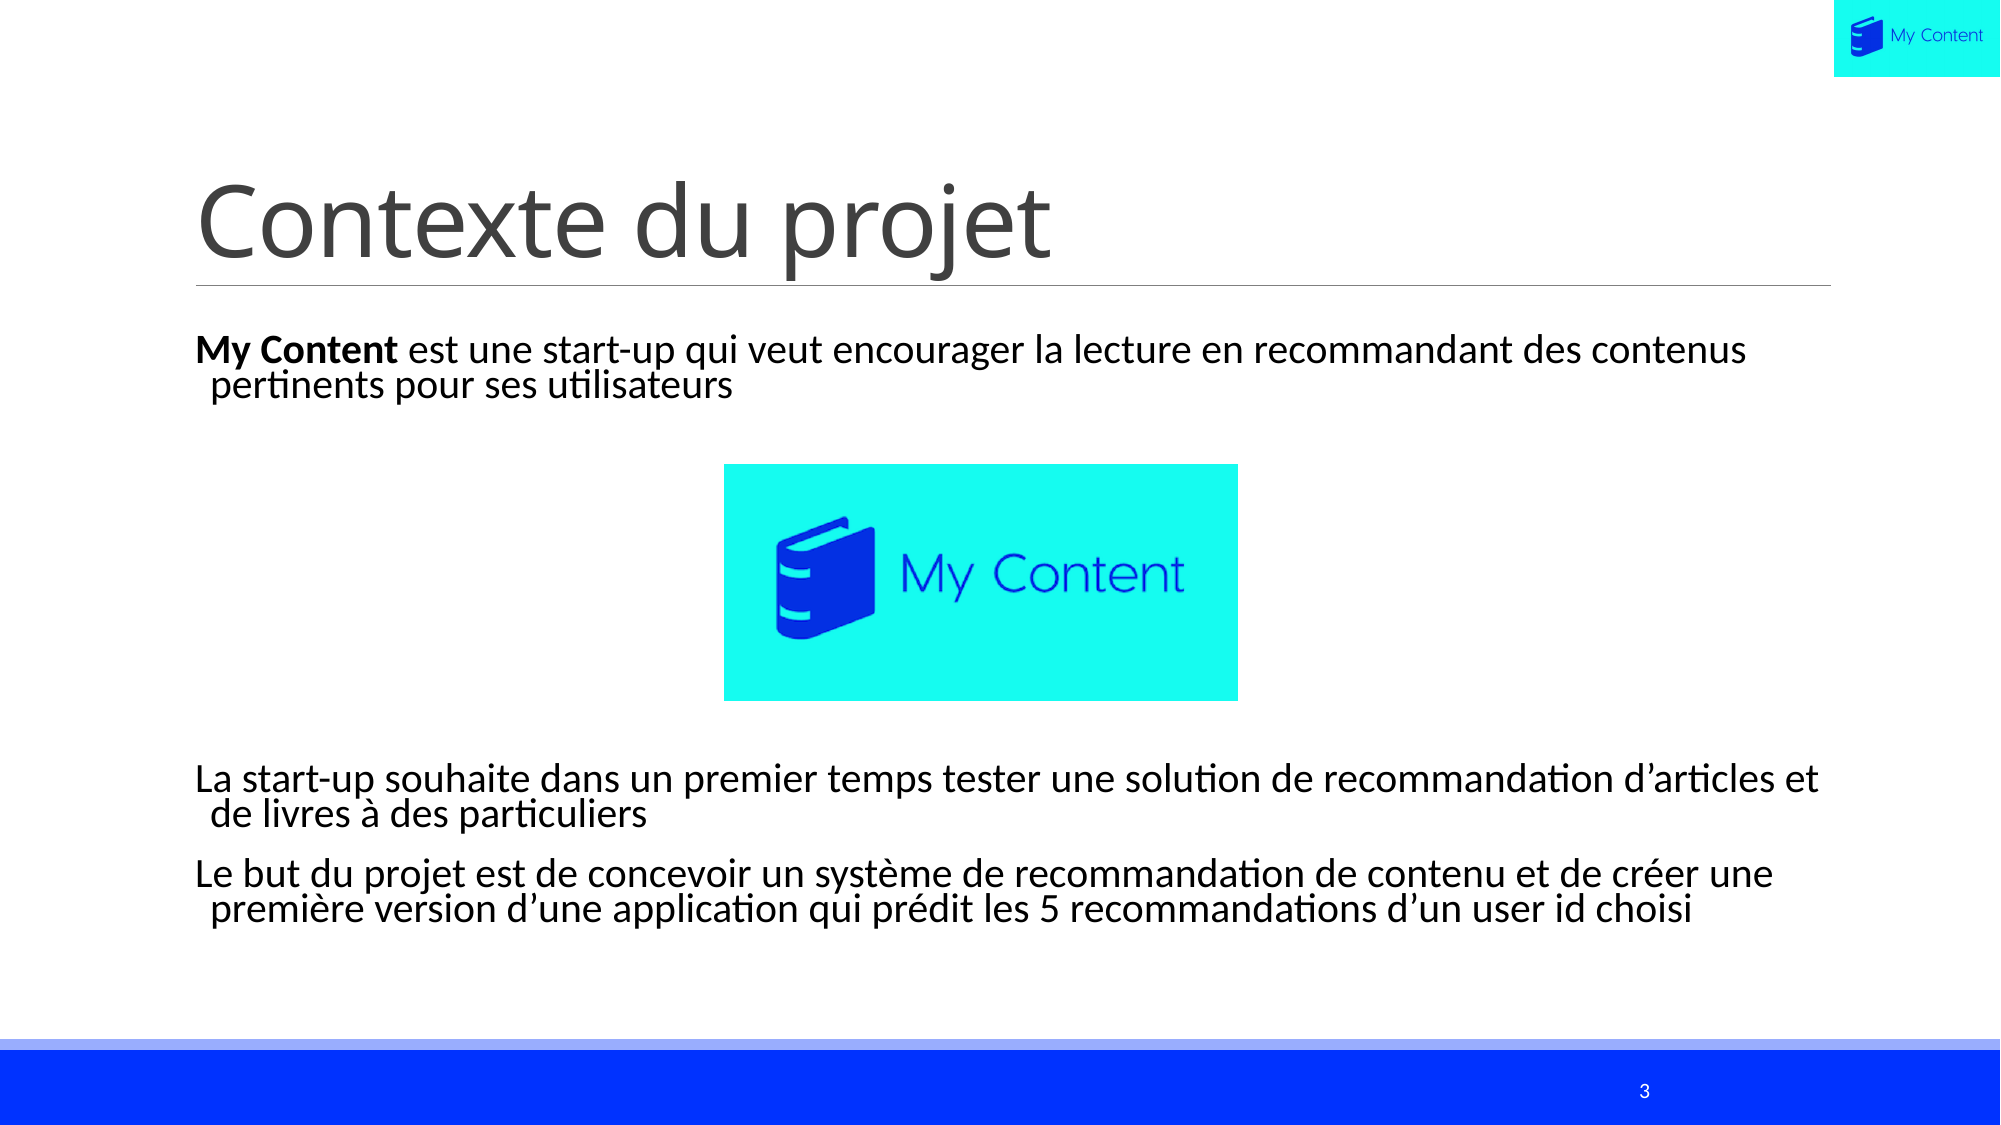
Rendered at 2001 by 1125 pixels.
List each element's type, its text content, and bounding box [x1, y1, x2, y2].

text_box [1624, 1059, 1840, 1120]
picture [724, 464, 1238, 702]
list My Content est une start-up qui veut encourager la lecture en recommandant des contenus pertinents pour ses utilisateurs La start-up souhaite dans un premier temps tester une solution de recommandation d’articles et de livres à des particuliers Le but du projet est de concevoir un système de recommandation de contenu et de créer une première version d’une application qui prédit les 5 recommandations d’un user id choisi [180, 302, 1831, 963]
picture [1834, 0, 2000, 77]
title Contexte du projet [180, 47, 1831, 286]
